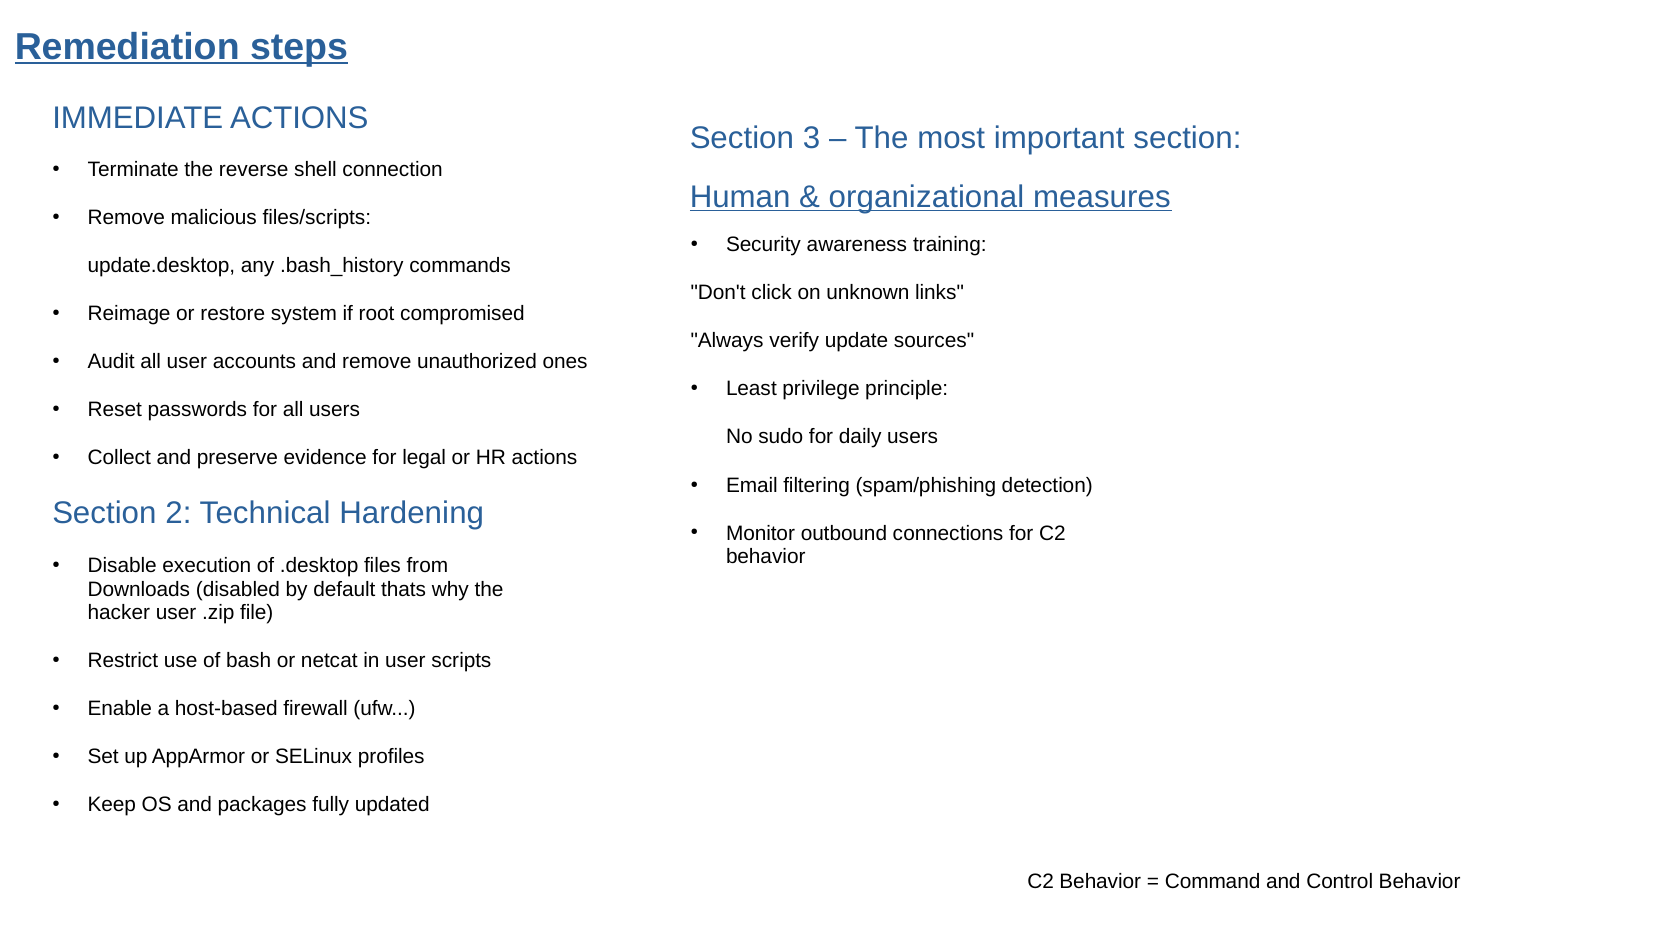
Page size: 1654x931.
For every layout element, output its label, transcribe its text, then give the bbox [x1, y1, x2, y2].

text_box Remediation steps [0, 18, 863, 113]
text_box C2 Behavior = Command and Control Behavior [1012, 862, 1477, 901]
text_box Terminate the reverse shell connection Remove malicious files/scripts: update.desktop, any .bash_history commands Reimage or restore system if root compromised Audit all user accounts and remove unauthorized ones Reset passwords for all users Collect and preserve evidence for legal or HR actions [37, 150, 638, 525]
text_box IMMEDIATE ACTIONS [37, 93, 451, 143]
text_box Section 3 – The most important section: Human & organizational measures [675, 112, 1351, 222]
text_box Section 2: Technical Hardening [37, 487, 563, 572]
text_box Security awareness training: "Don't click on unknown links" "Always verify update sources" Least privilege principle: No sudo for daily users Email filtering (spam/phishing detection) Monitor outbound connections for C2 behavior [675, 225, 1163, 601]
text_box Disable execution of .desktop files from Downloads (disabled by default thats why the hacker user .zip file) Restrict use of bash or netcat in user scripts Enable a host-based firewall (ufw...) Set up AppArmor or SELinux profiles Keep OS and packages fully updated [37, 546, 537, 826]
